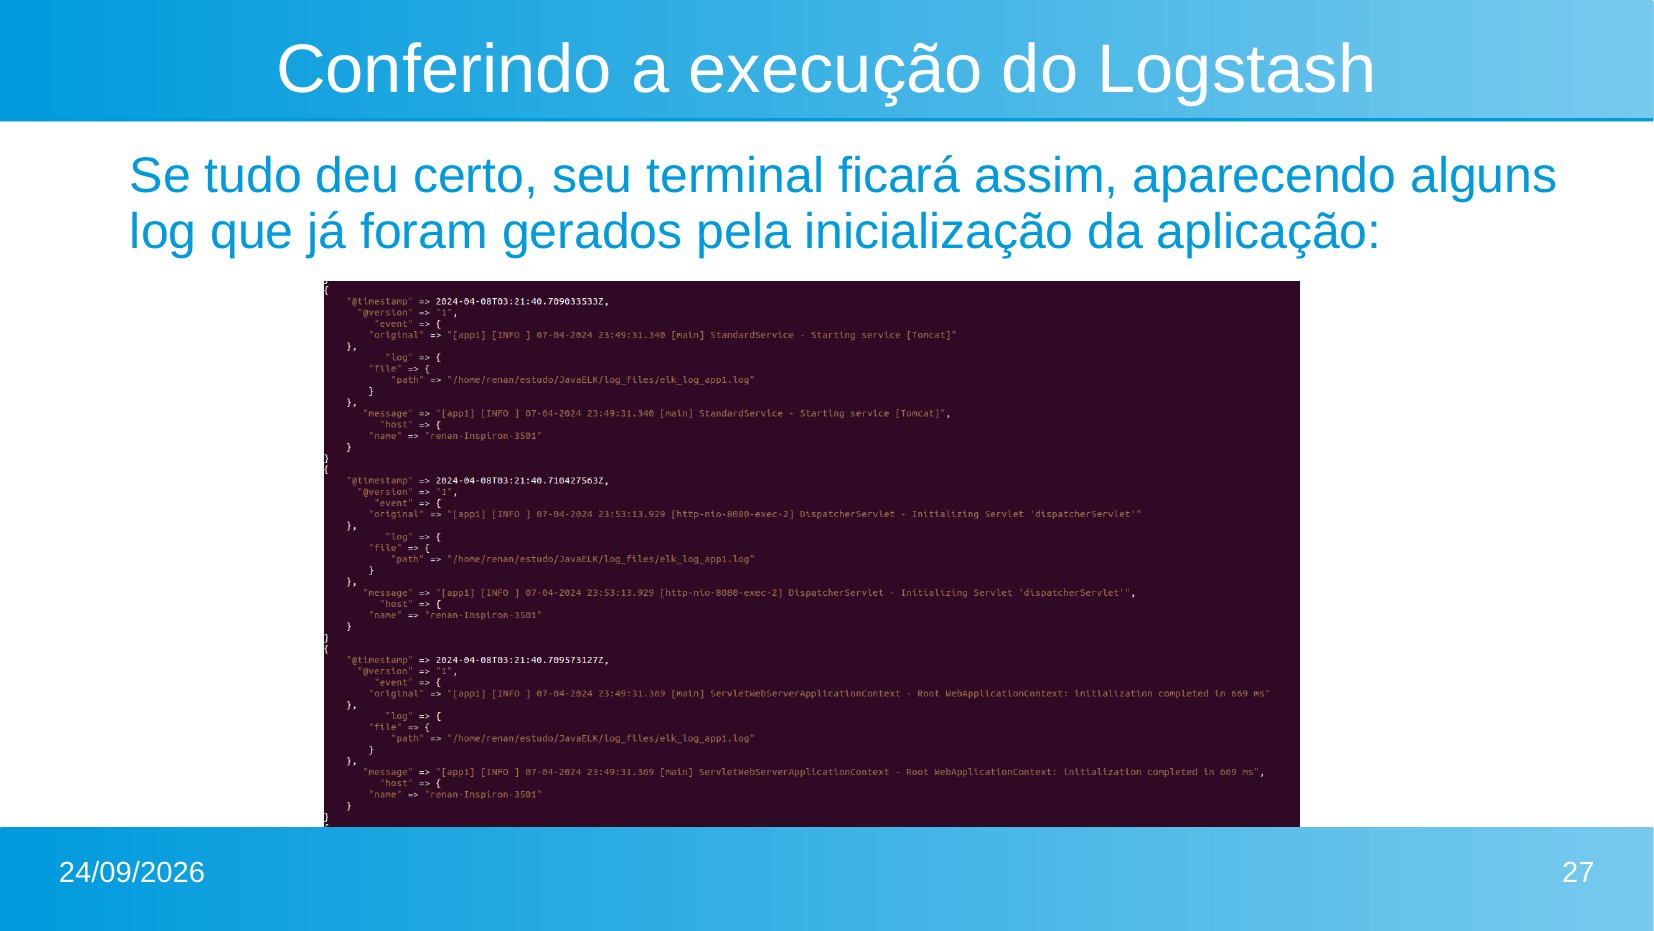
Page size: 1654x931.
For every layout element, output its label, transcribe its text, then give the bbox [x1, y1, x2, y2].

picture [324, 281, 1300, 827]
title Conferindo a execução do Logstash [59, 29, 1595, 108]
list Se tudo deu certo, seu terminal ficará assim, aparecendo alguns log que já foram gerados pela inicialização da aplicação: [59, 147, 1595, 207]
